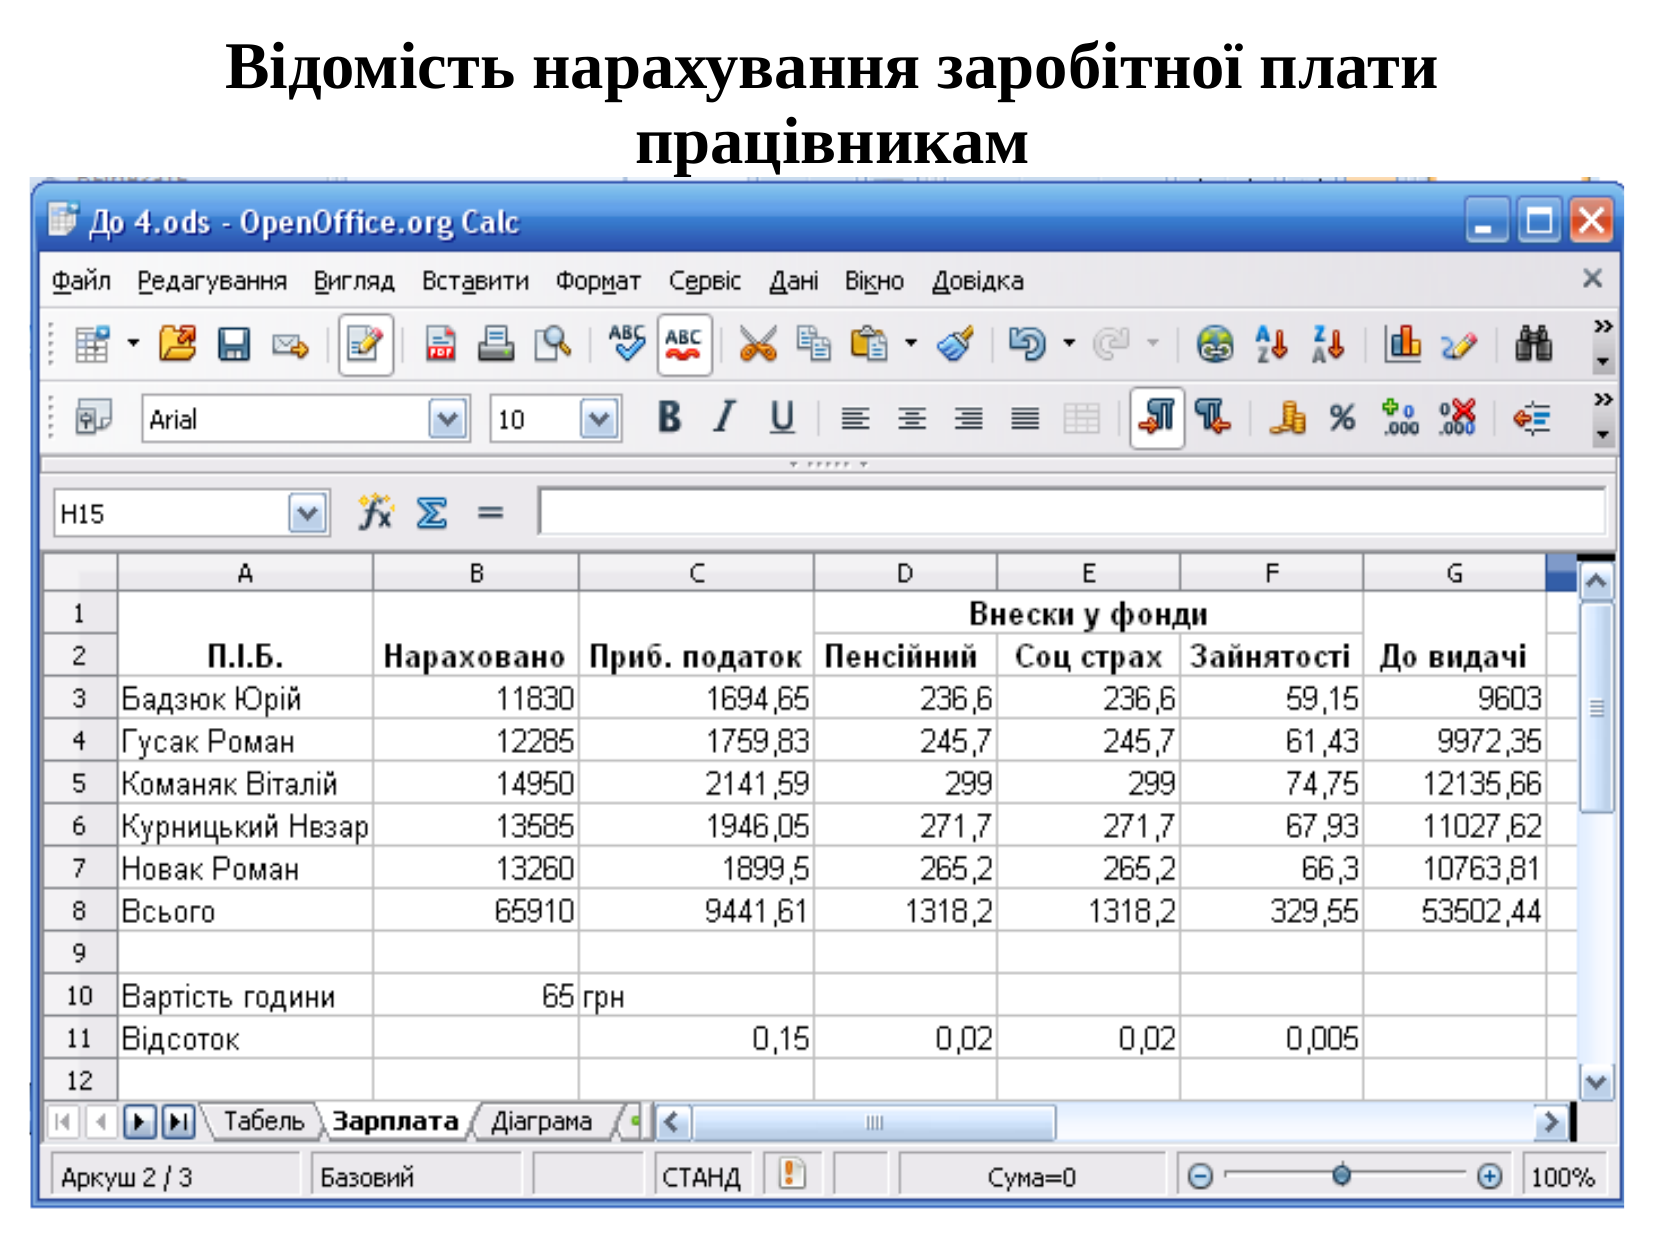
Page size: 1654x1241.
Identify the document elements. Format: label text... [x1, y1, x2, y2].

picture [29, 177, 1625, 1211]
title Відомість нарахування заробітної плати працівникам [88, 0, 1577, 177]
